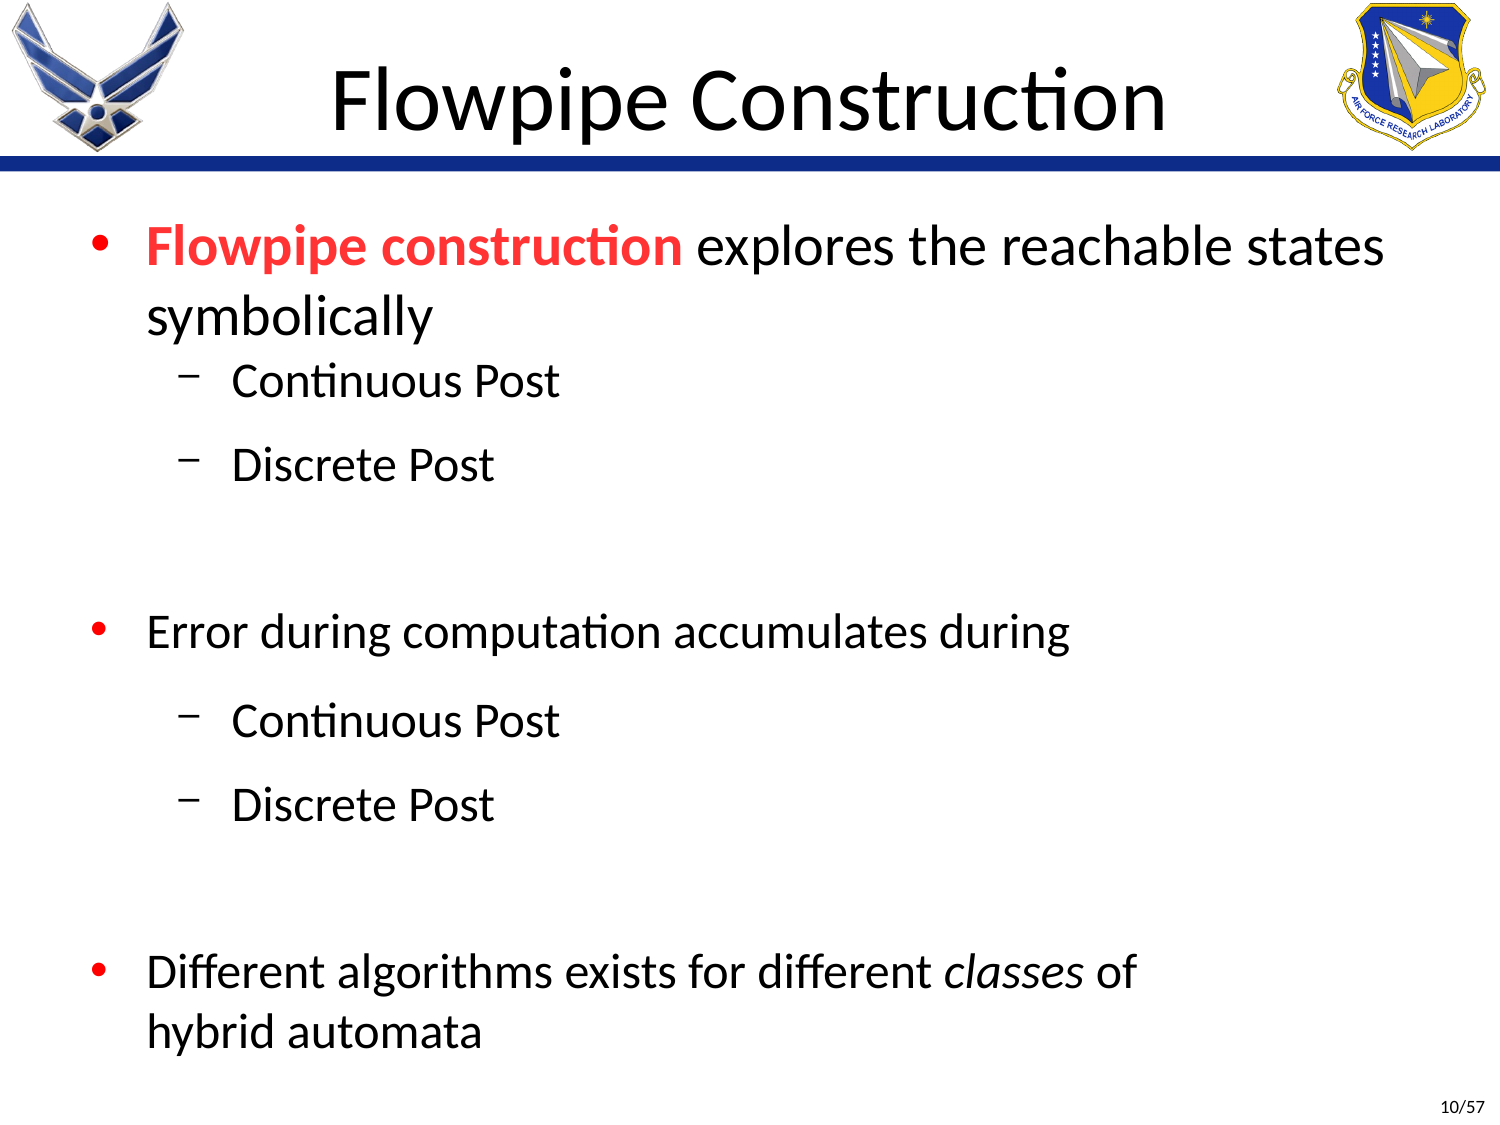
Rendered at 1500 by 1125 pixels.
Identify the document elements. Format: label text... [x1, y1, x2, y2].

picture [1425, 3, 1486, 151]
list Flowpipe construction explores the reachable states symbolically Continuous Post Discrete Post Error during computation accumulates during Continuous Post Discrete Post Different algorithms exists for different classes of hybrid automata [75, 200, 1425, 600]
title Flowpipe Construction [75, 0, 1425, 188]
picture [2, 0, 75, 156]
